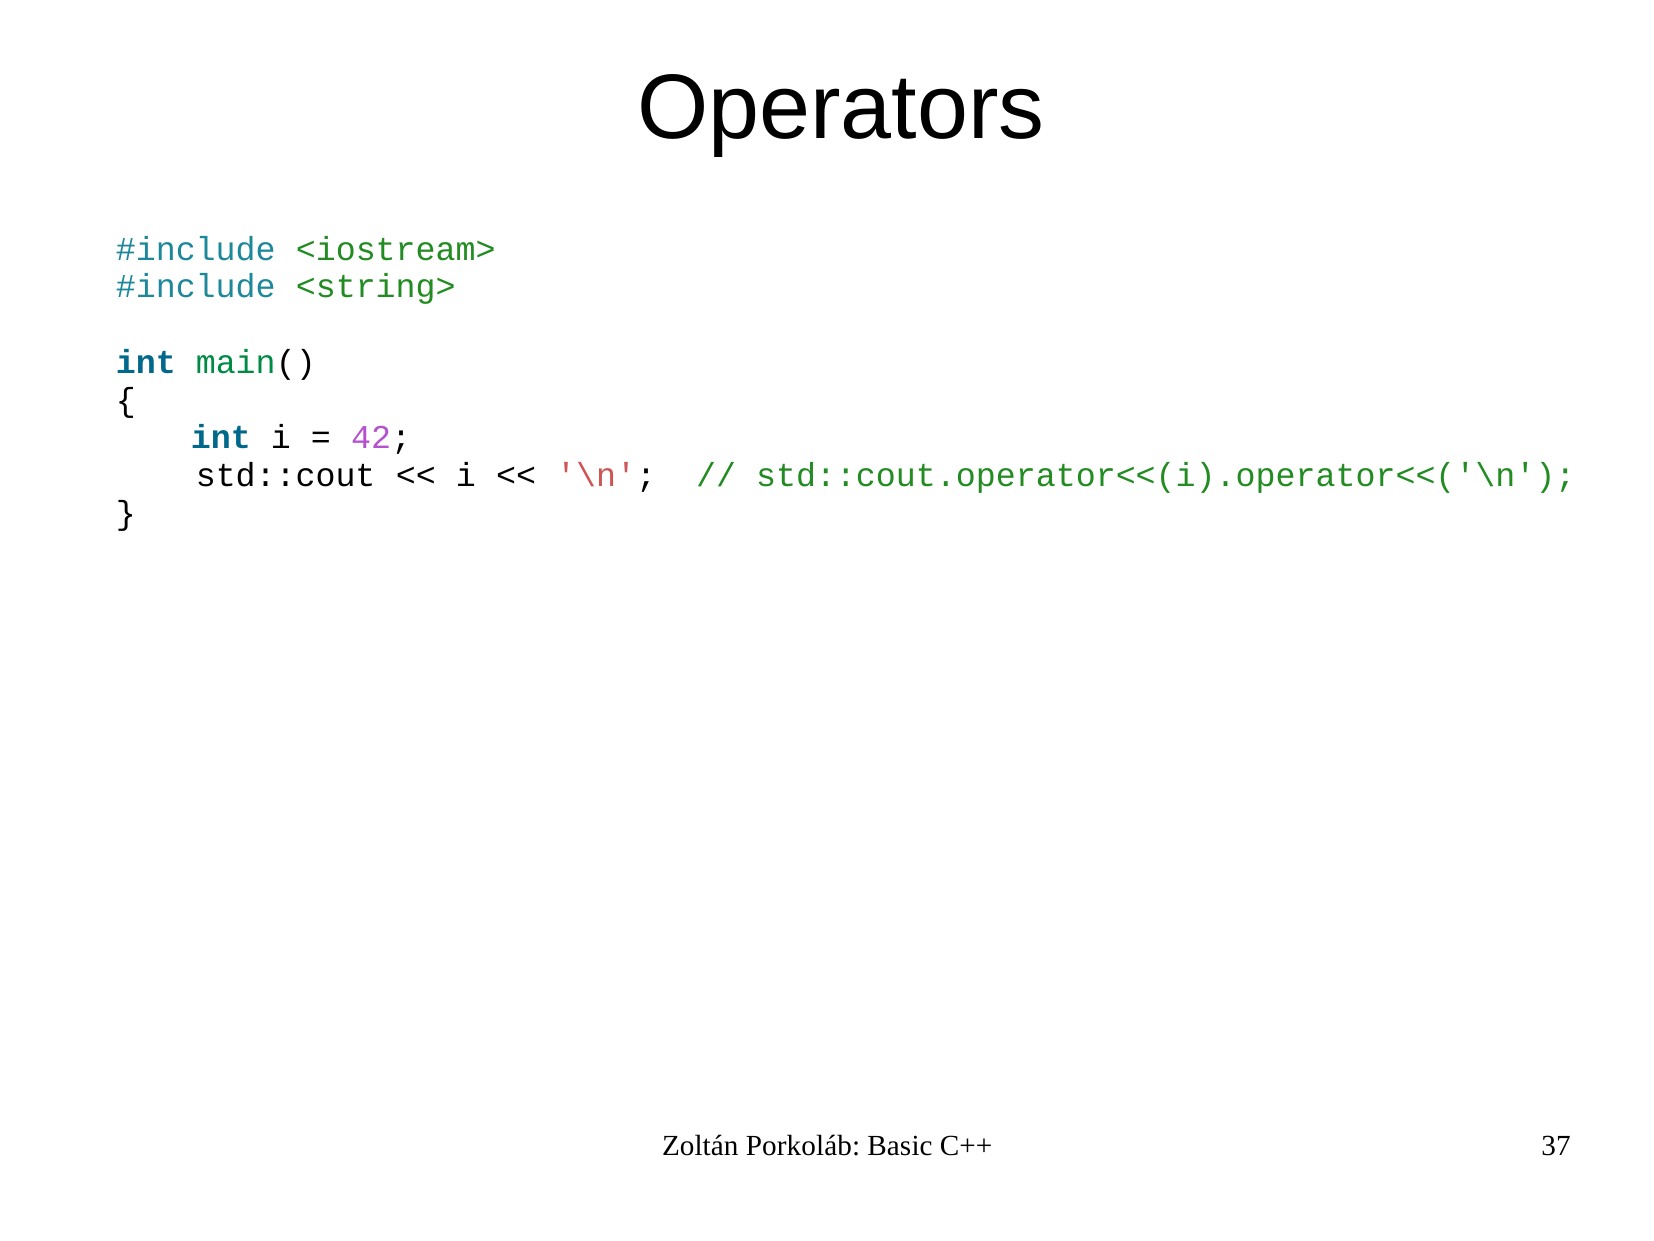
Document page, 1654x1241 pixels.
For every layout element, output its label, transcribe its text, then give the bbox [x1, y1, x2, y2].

title Operators [60, 2, 1598, 165]
list #include <iostream> #include <string> int main() { int i = 42; std::cout << i << '\n'; // std::cout.operator<<(i).operator<<('\n'); } [45, 165, 1654, 1186]
